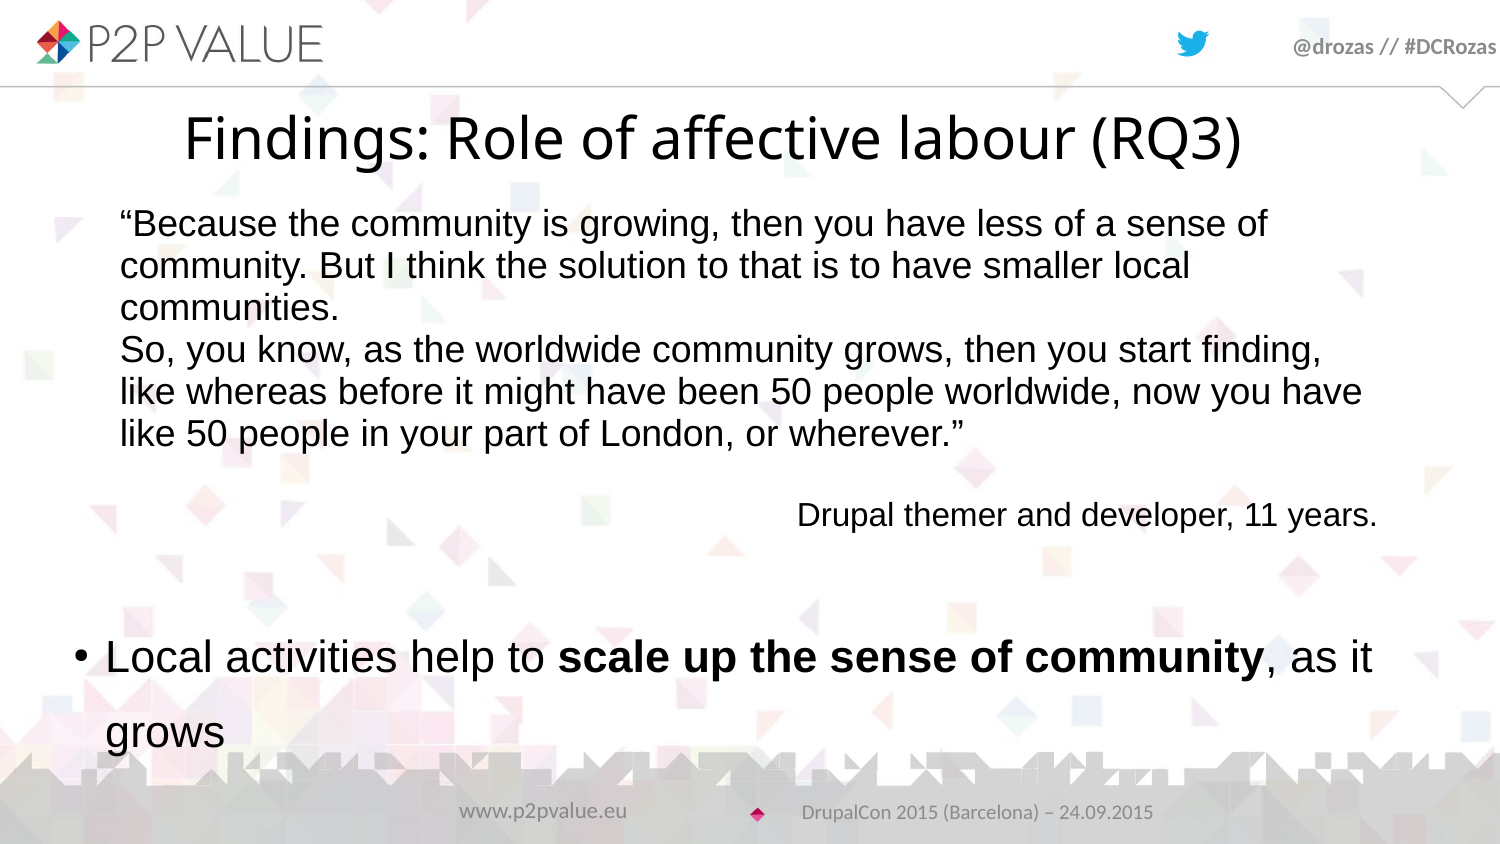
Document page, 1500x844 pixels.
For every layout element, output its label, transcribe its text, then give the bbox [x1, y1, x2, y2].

text_box Local activities help to scale up the sense of community, as it grows [60, 600, 1426, 766]
text_box www.p2pvalue.eu [453, 789, 672, 829]
title Findings: Role of affective labour (RQ3) [60, 92, 1366, 181]
text_box @drozas // #DCRozas [1170, 15, 1500, 76]
text_box DrupalCon 2015 (Barcelona) – 24.09.2015 [788, 788, 1481, 834]
text_box “Because the community is growing, then you have less of a sense of community. But I think the solution to that is to have smaller local communities. So, you know, as the worldwide community grows, then you start finding, like whereas before it might have been 50 people worldwide, now you have like 50 people in your part of London, or wherever.” Drupal themer and developer, 11 years. [105, 195, 1394, 600]
picture [0, 0, 1500, 844]
